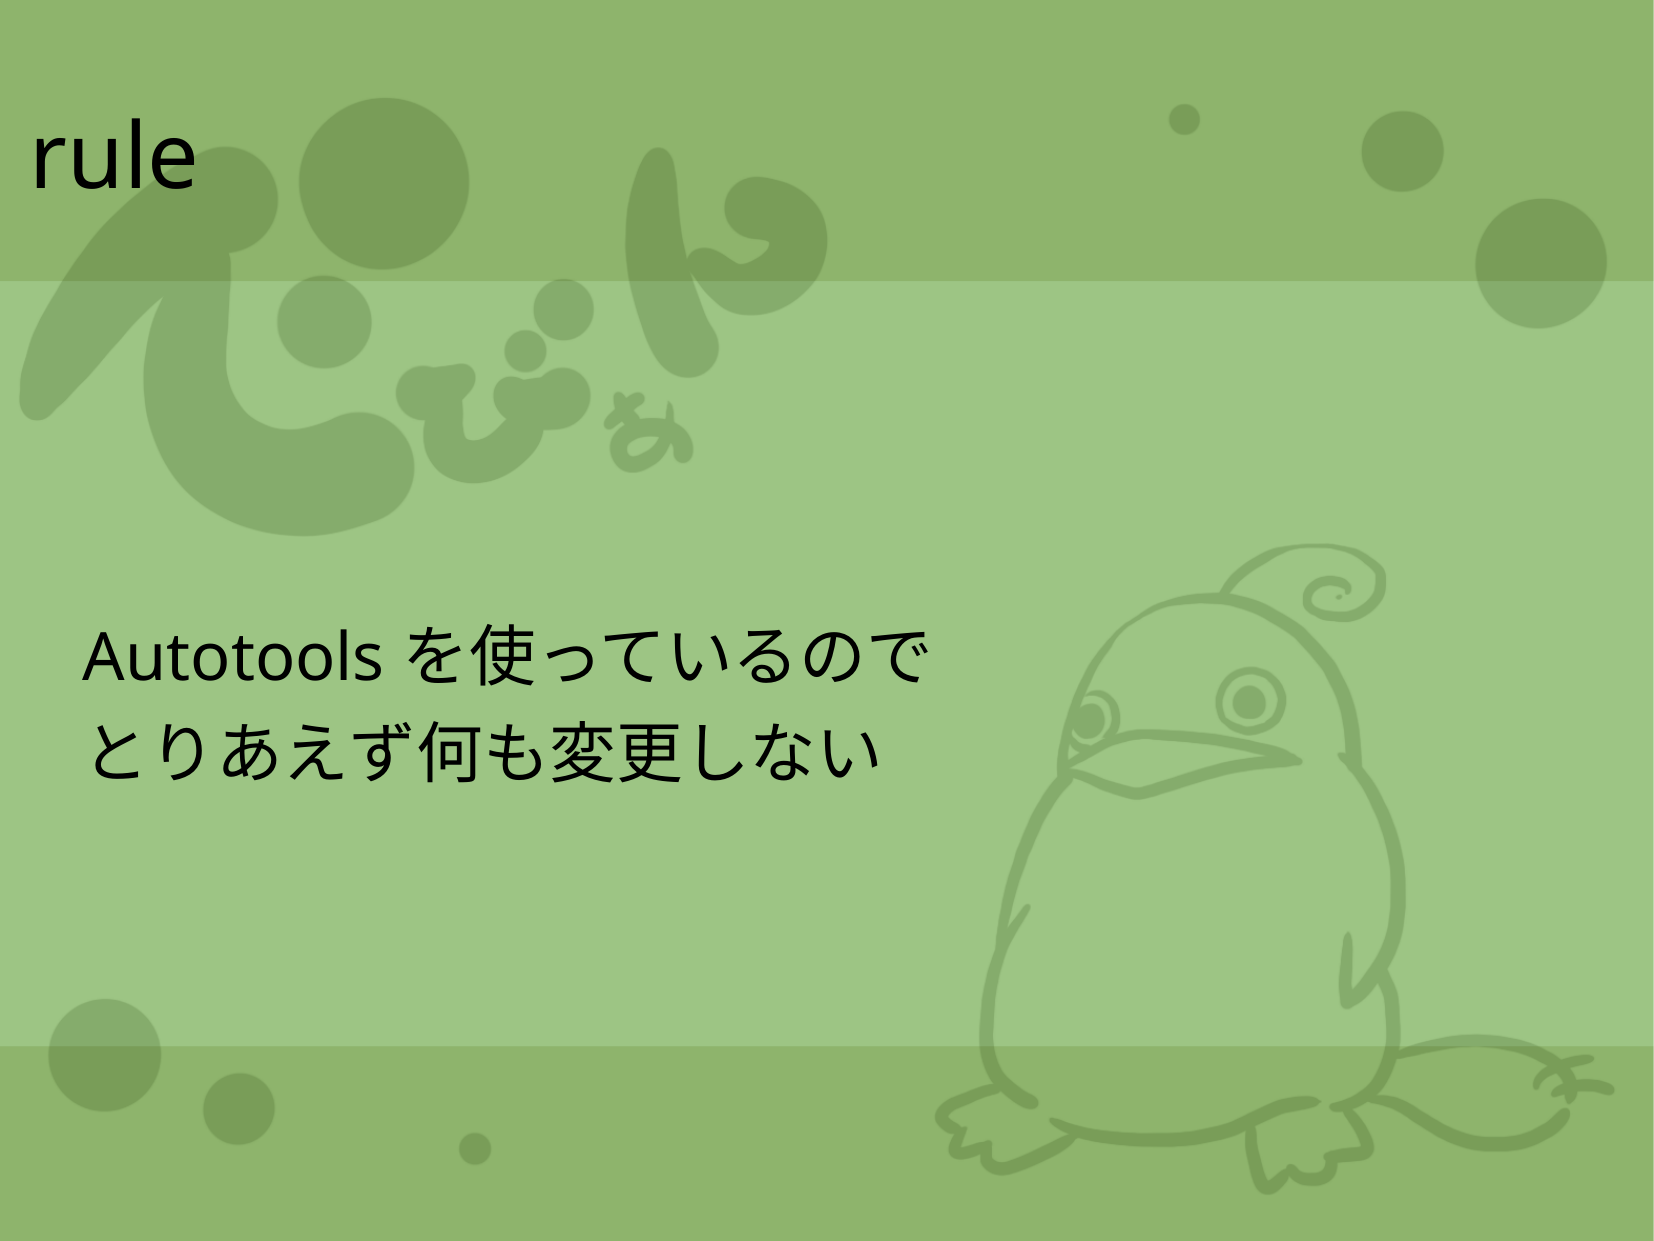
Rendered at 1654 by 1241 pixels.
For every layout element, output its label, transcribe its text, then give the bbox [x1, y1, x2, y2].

picture [0, 0, 1654, 1241]
title rule [29, 56, 1625, 250]
subtitle Autotools を使っているので とりあえず何も変更しない [82, 297, 1571, 1102]
